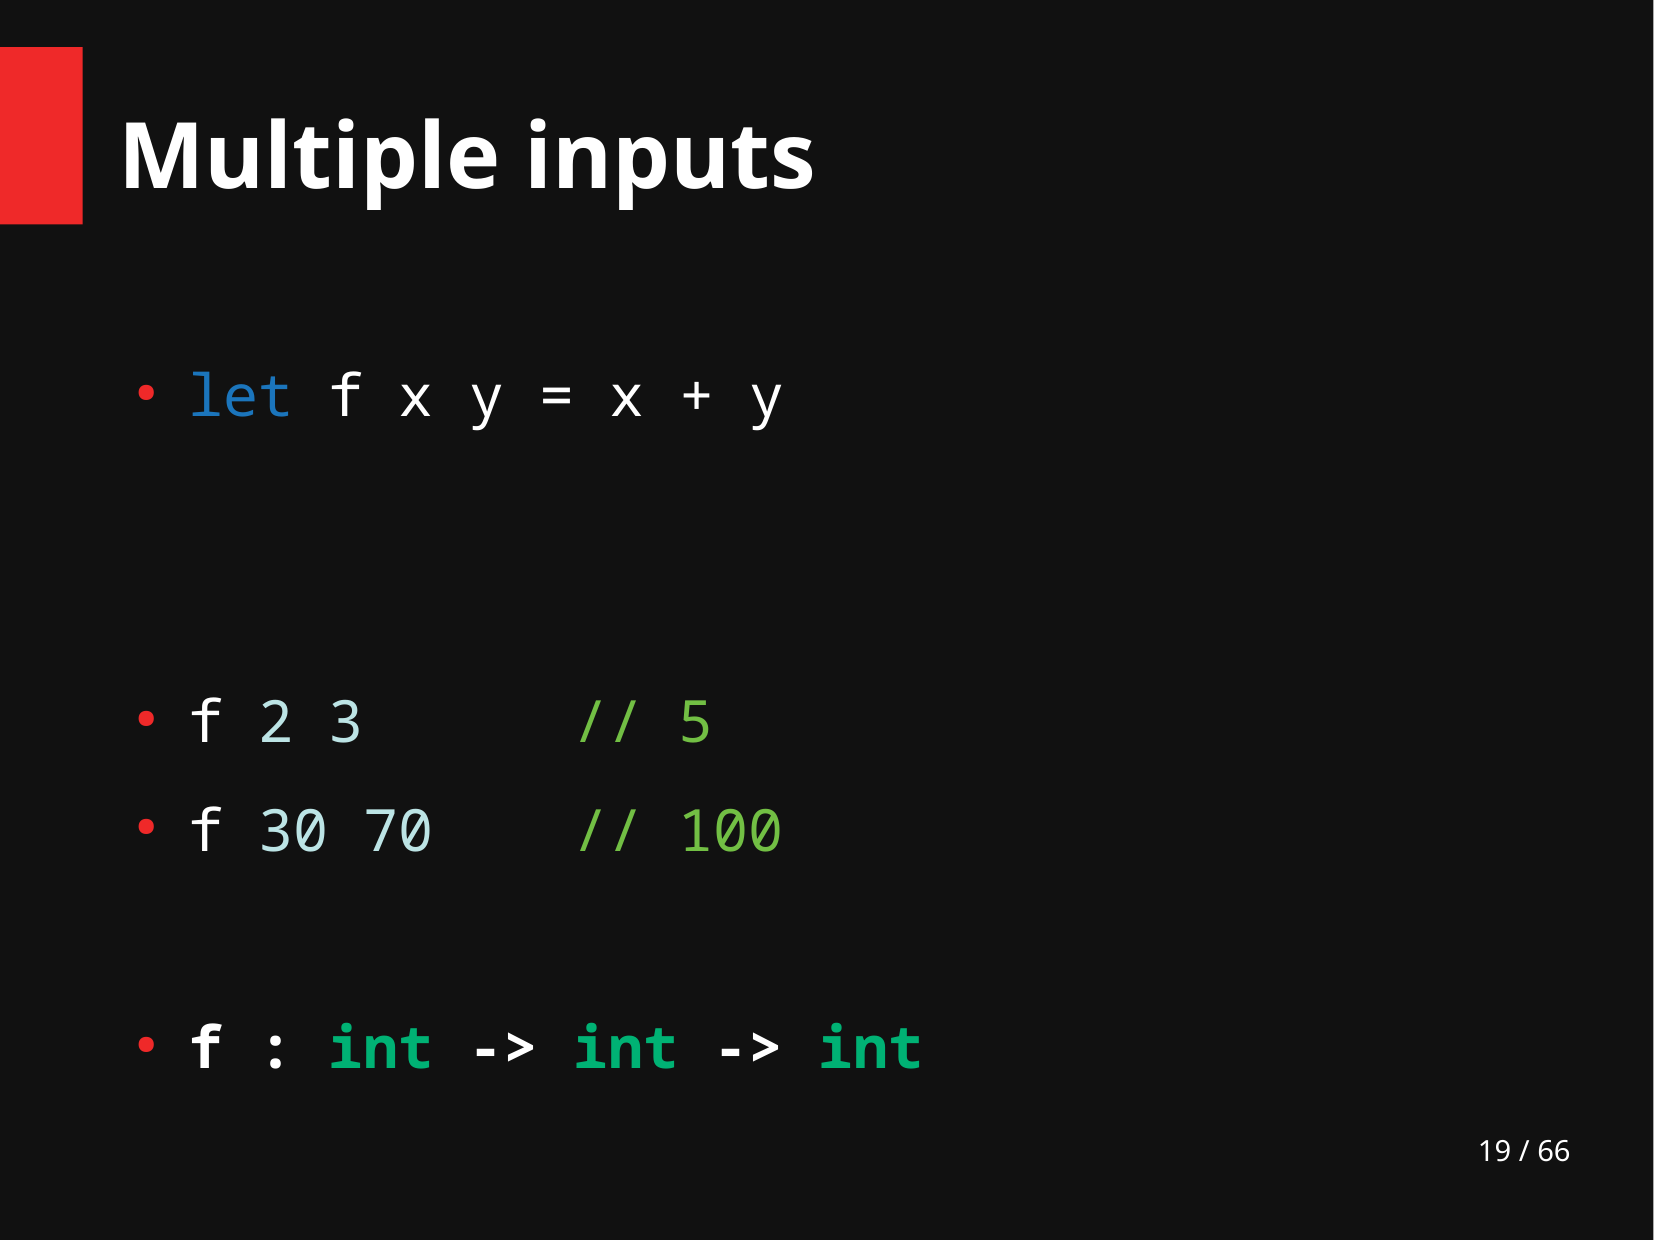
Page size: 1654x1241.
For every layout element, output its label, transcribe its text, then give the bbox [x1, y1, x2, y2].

title Multiple inputs [118, 49, 1571, 257]
list let f x y = x + y f 2 3 // 5 f 30 70 // 100 f : int -> int -> int [118, 354, 1536, 1074]
